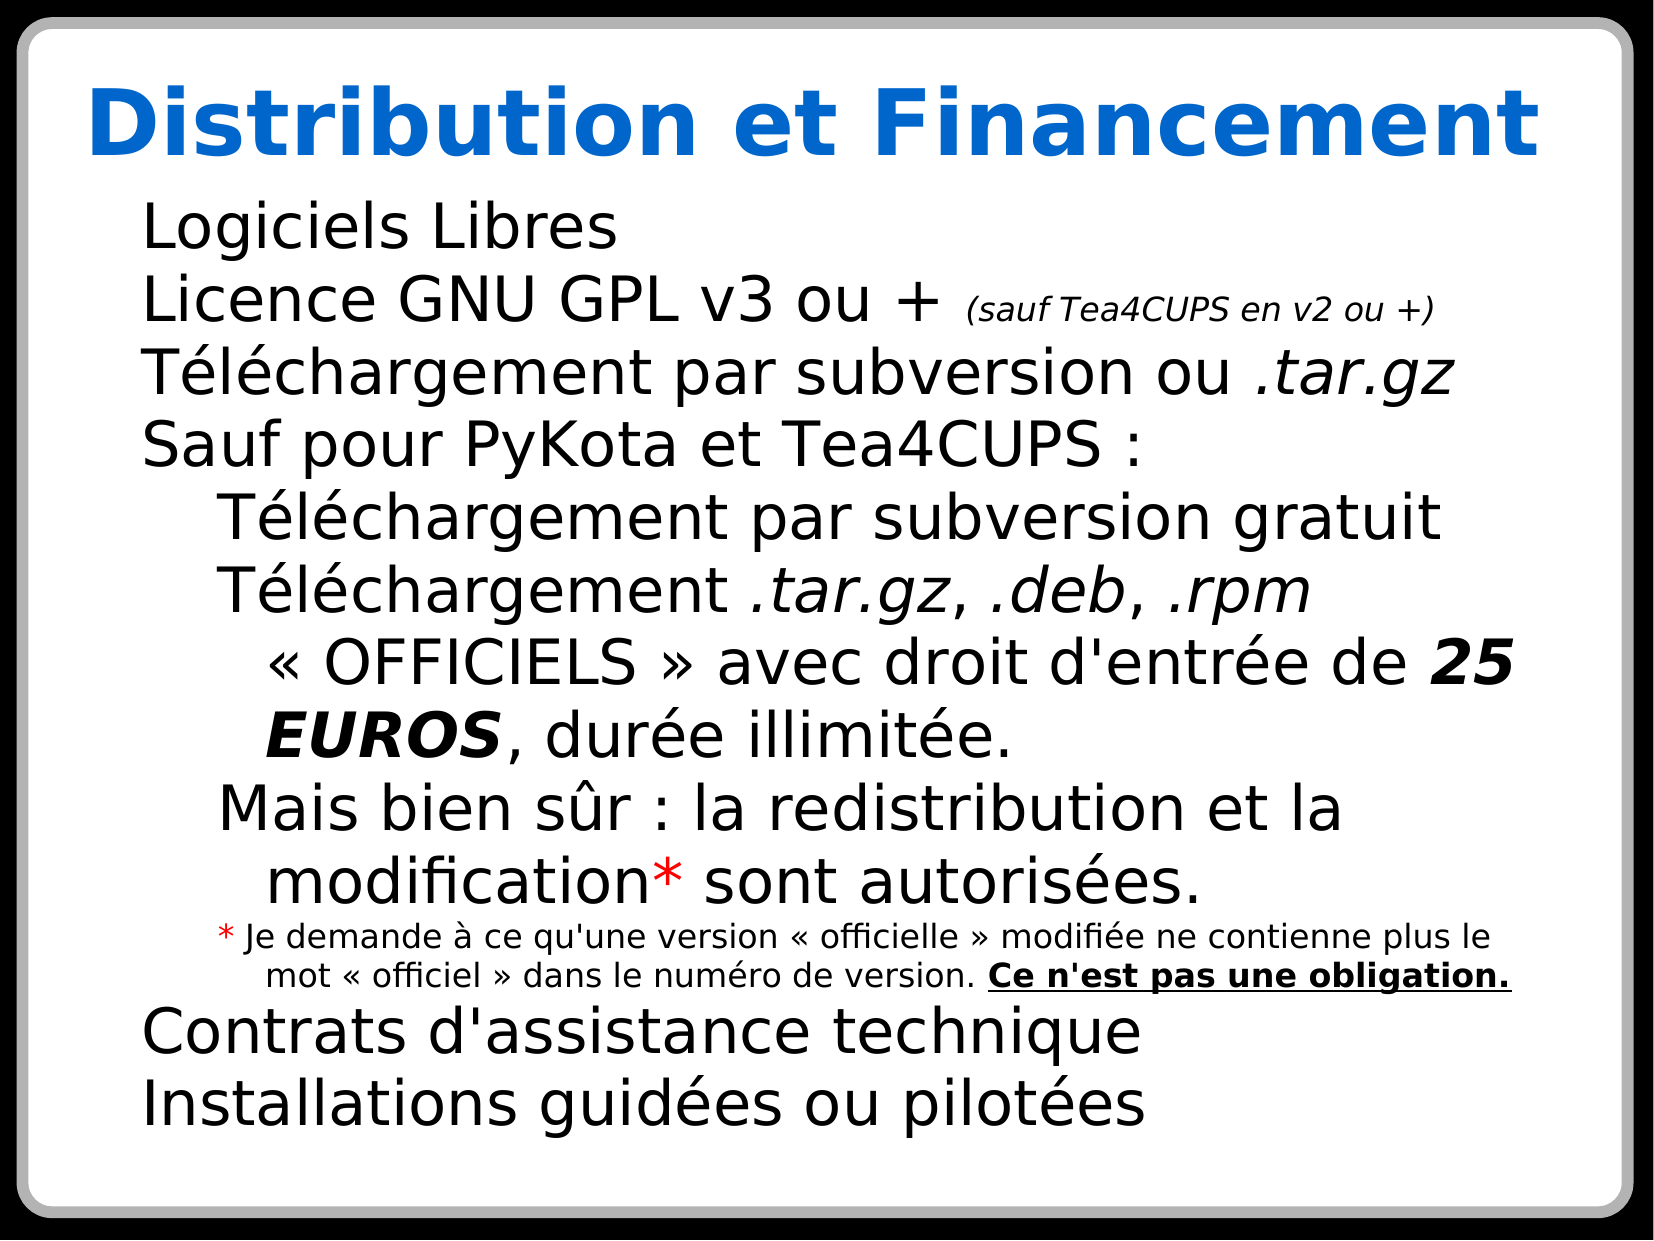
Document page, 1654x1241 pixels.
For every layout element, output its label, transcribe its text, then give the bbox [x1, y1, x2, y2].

list Logiciels Libres Licence GNU GPL v3 ou + (sauf Tea4CUPS en v2 ou +) Téléchargement par subversion ou .tar.gz Sauf pour PyKota et Tea4CUPS : Téléchargement par subversion gratuit Téléchargement .tar.gz, .deb, .rpm « OFFICIELS » avec droit d'entrée de 25 EUROS, durée illimitée. Mais bien sûr : la redistribution et la modification* sont autorisées. * Je demande à ce qu'une version « officielle » modifiée ne contienne plus le mot « officiel » dans le numéro de version. Ce n'est pas une obligation. Contrats d'assistance technique Installations guidées ou pilotées [123, 190, 1541, 1141]
title Distribution et Financement [59, 70, 1568, 178]
